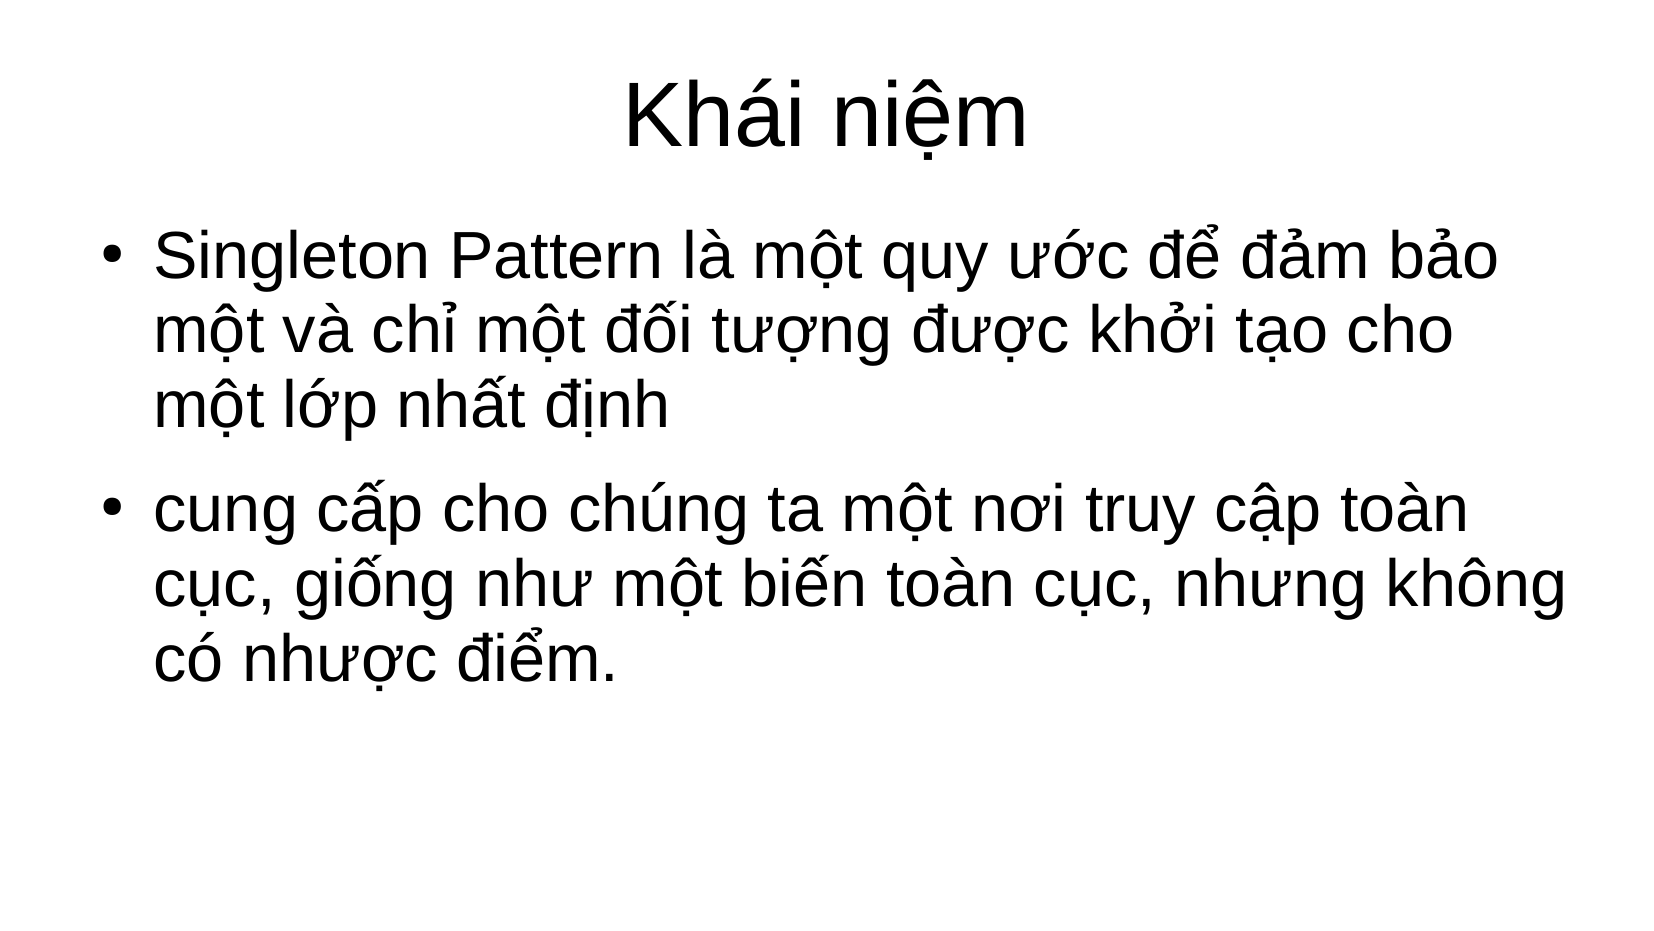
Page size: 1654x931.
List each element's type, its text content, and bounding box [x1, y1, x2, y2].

list Singleton Pattern là một quy ước để đảm bảo một và chỉ một đối tượng được khởi tạo cho một lớp nhất định cung cấp cho chúng ta một nơi truy cập toàn cục, giống như một biến toàn cục, nhưng không có nhược điểm. [82, 217, 1571, 758]
title Khái niệm [82, 37, 1571, 193]
